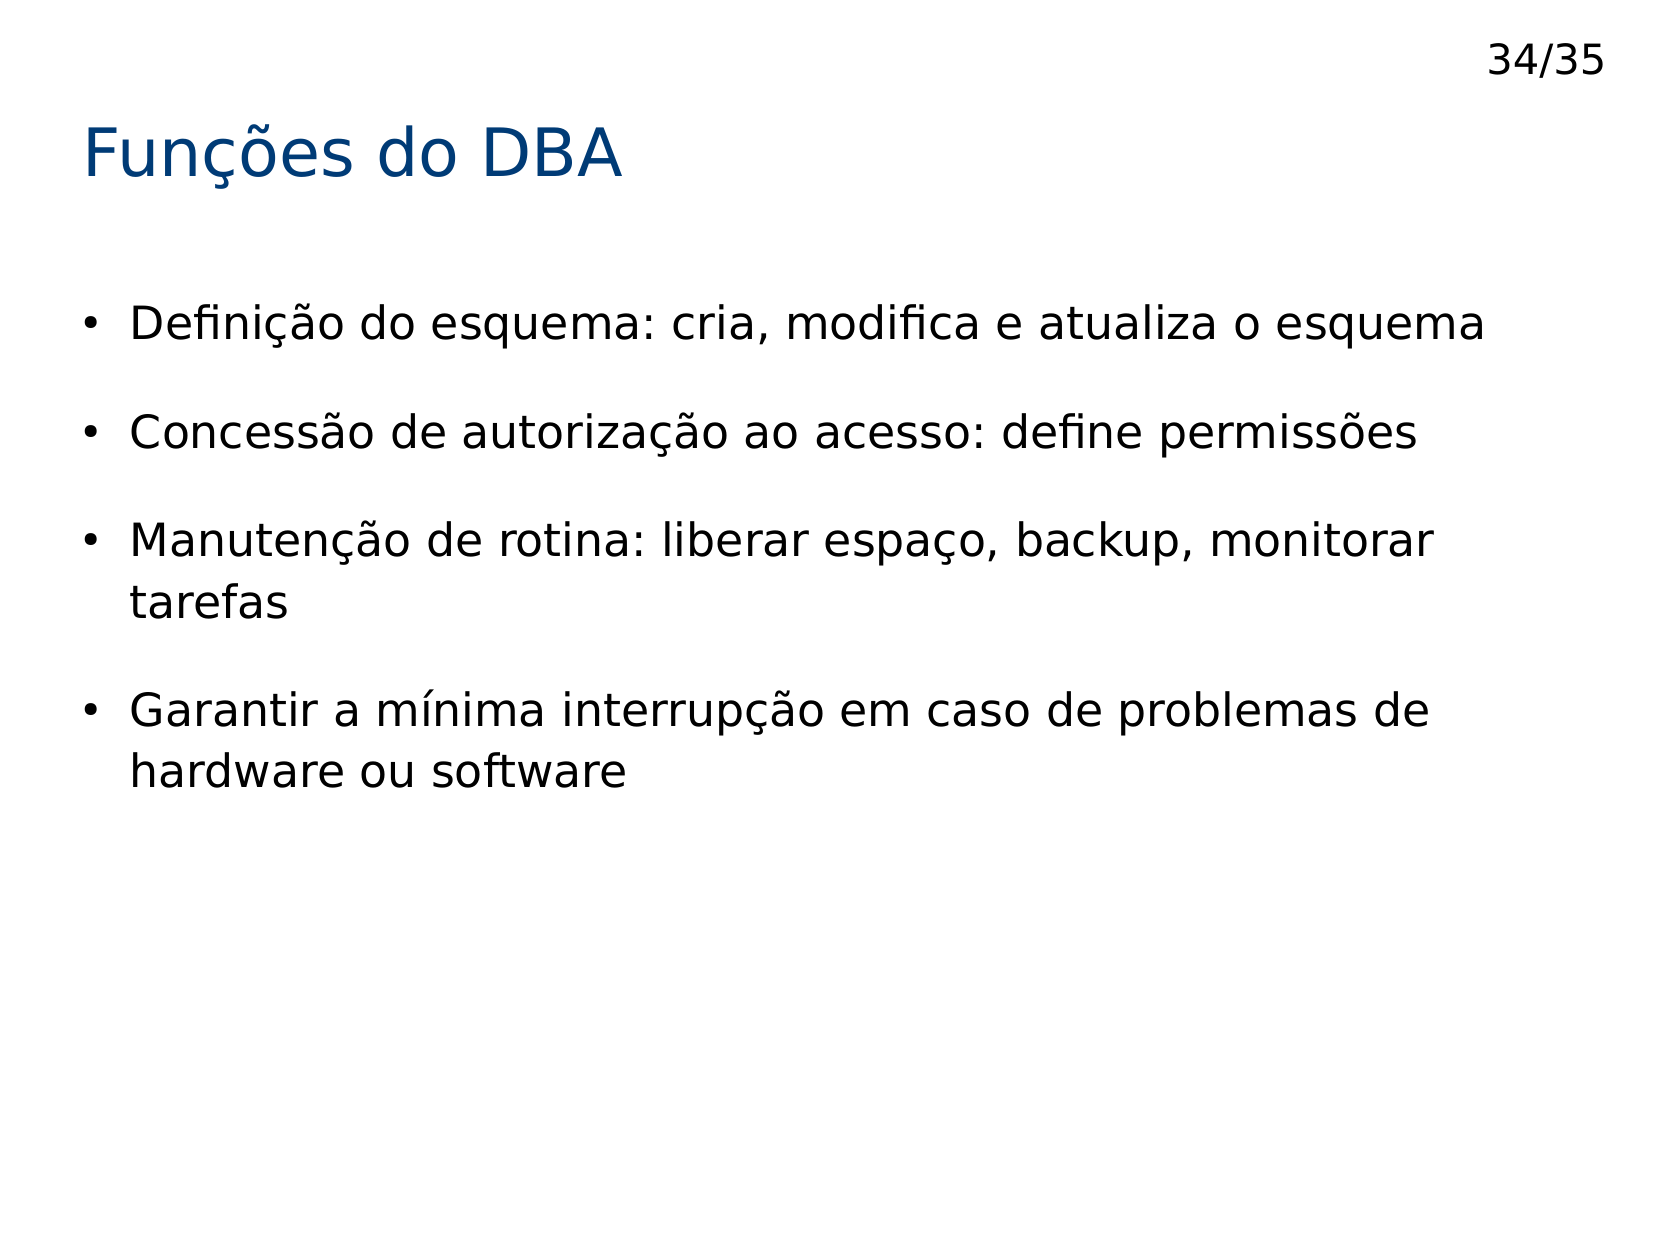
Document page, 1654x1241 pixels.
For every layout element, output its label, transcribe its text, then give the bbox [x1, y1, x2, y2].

list Definição do esquema: cria, modifica e atualiza o esquema Concessão de autorização ao acesso: define permissões Manutenção de rotina: liberar espaço, backup, monitorar tarefas Garantir a mínima interrupção em caso de problemas de hardware ou software [82, 289, 1571, 1108]
title Funções do DBA [82, 82, 1571, 224]
